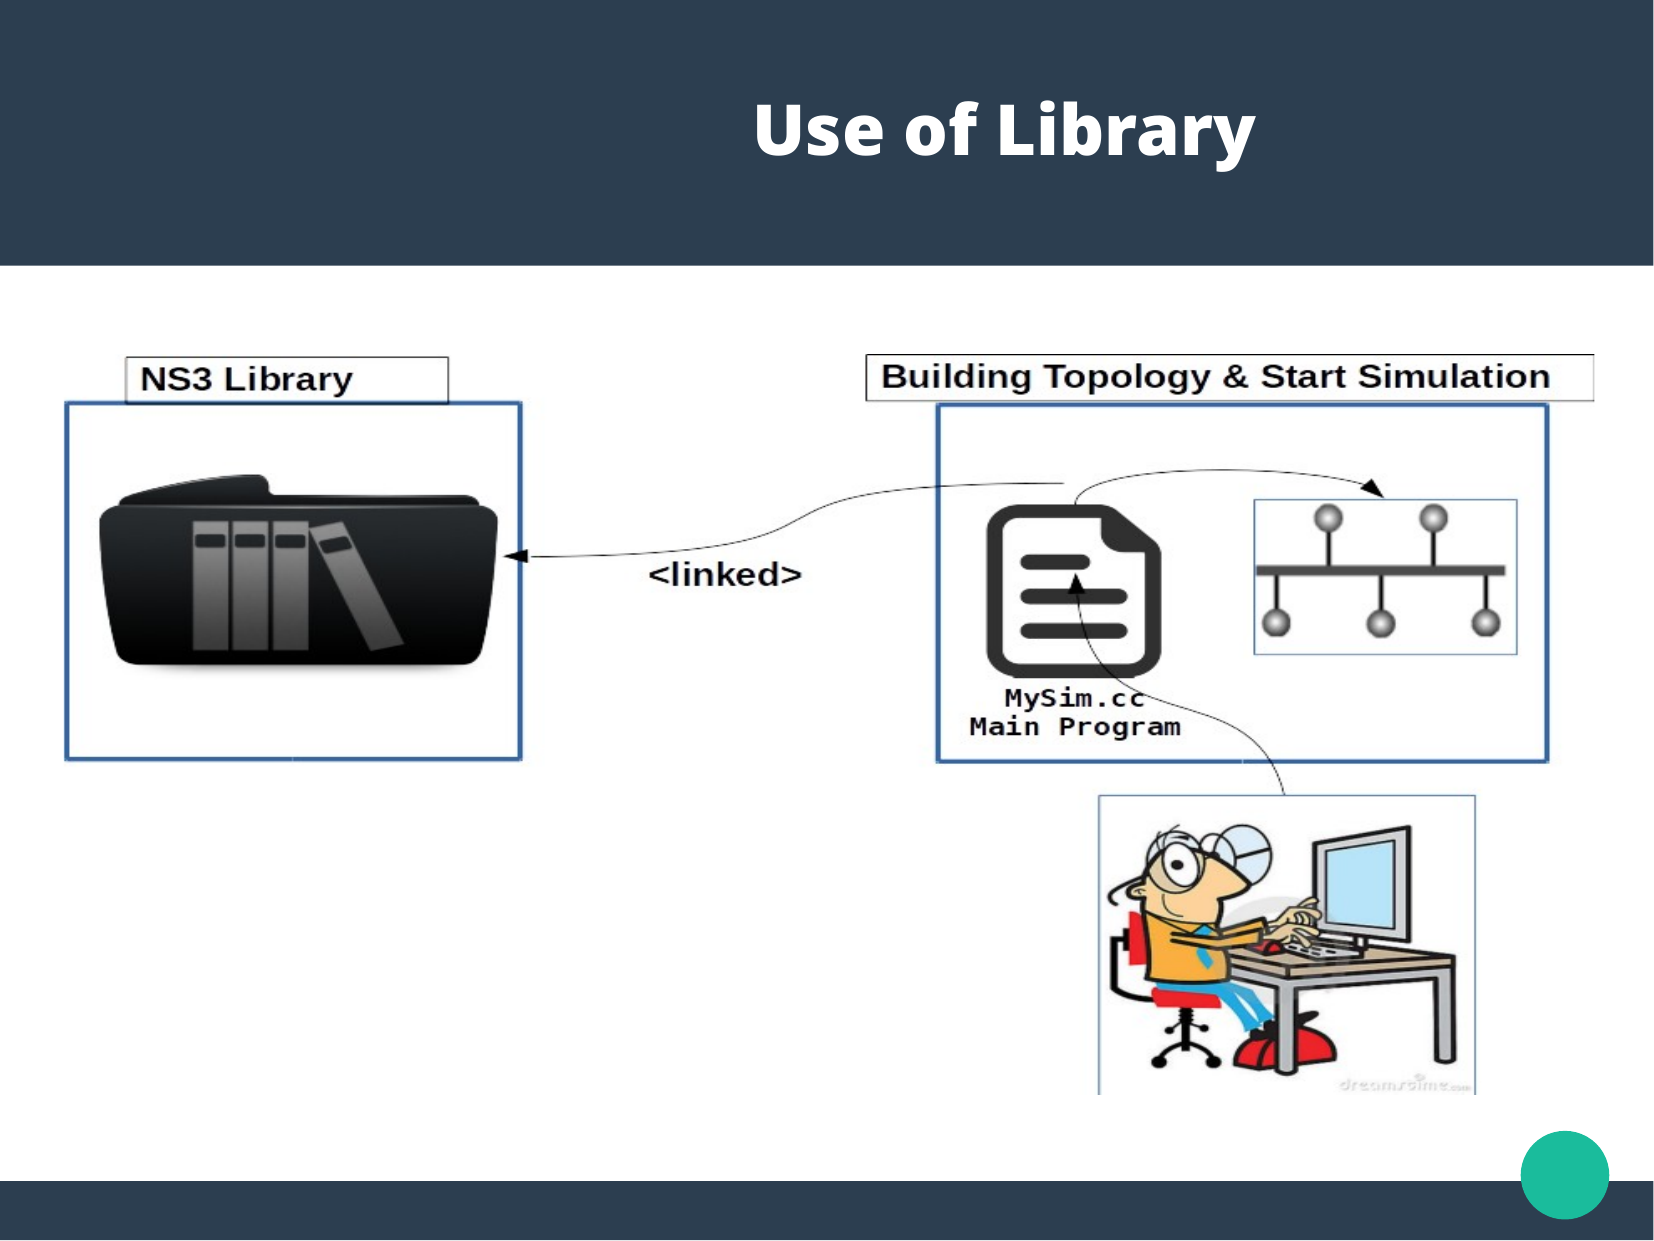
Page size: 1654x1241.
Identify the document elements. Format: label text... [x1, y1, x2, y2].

list [59, 324, 1595, 1152]
text_box [63, 354, 1595, 1095]
title Use of Library [59, 49, 1595, 207]
